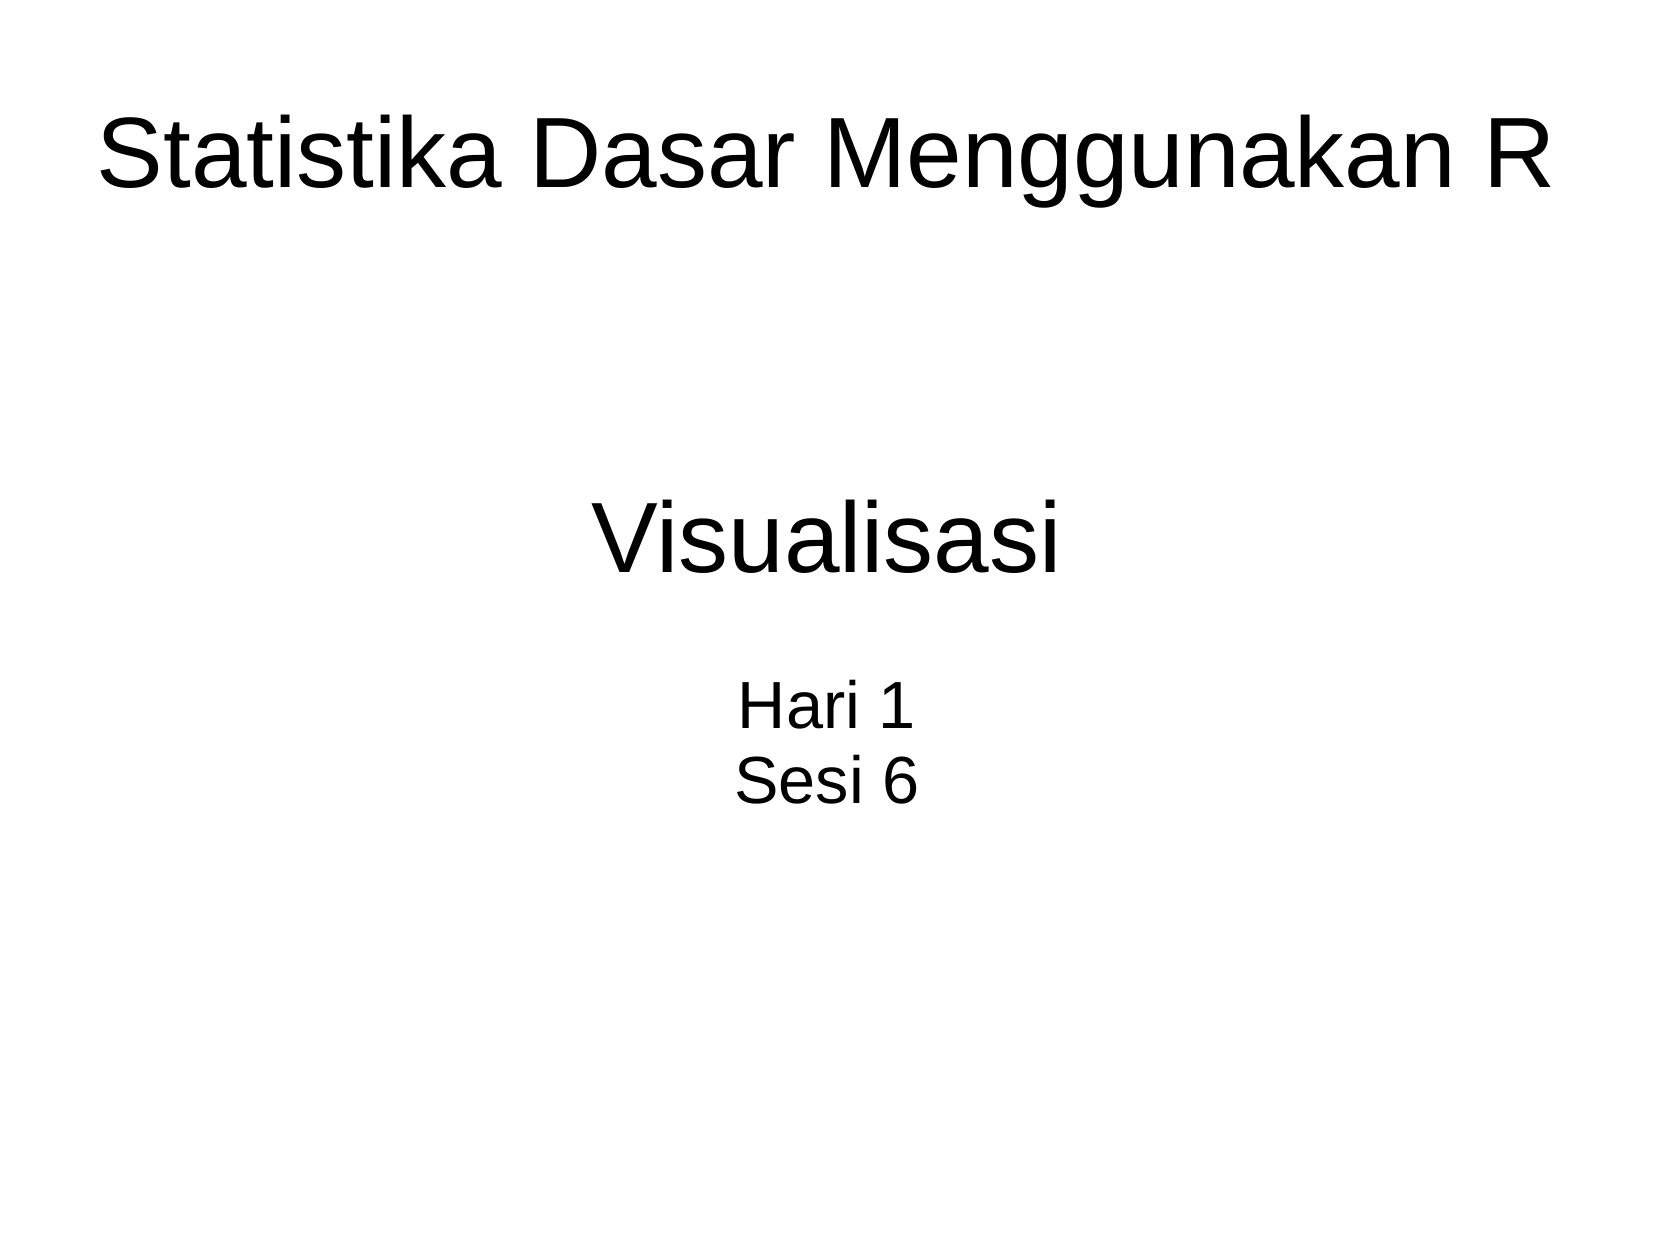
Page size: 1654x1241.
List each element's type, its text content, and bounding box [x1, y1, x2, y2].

title Statistika Dasar Menggunakan R [82, 49, 1571, 257]
subtitle Visualisasi Hari 1 Sesi 6 [82, 290, 1571, 1010]
